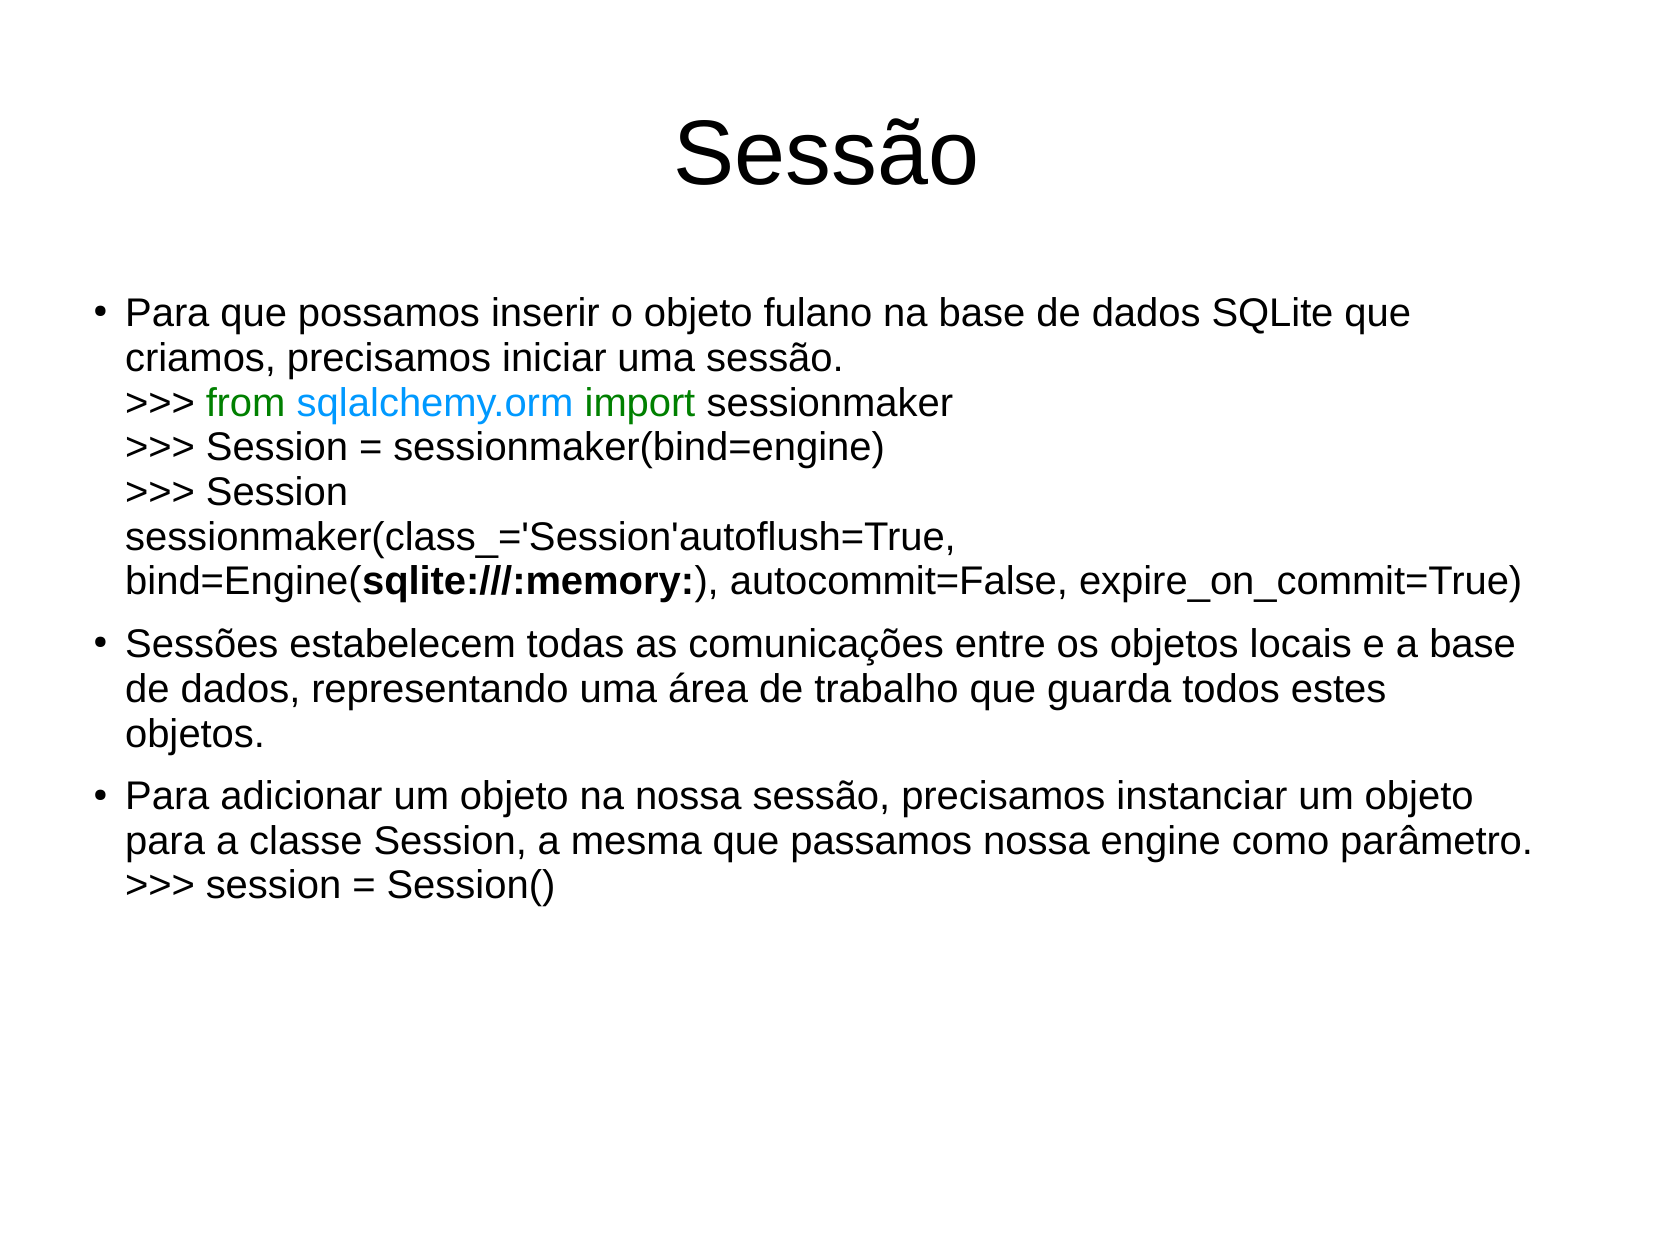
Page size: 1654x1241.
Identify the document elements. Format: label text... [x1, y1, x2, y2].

list Para que possamos inserir o objeto fulano na base de dados SQLite que criamos, precisamos iniciar uma sessão. >>> from sqlalchemy.orm import sessionmaker >>> Session = sessionmaker(bind=engine) >>> Session sessionmaker(class_='Session'autoflush=True, bind=Engine(sqlite:///:memory:), autocommit=False, expire_on_commit=True) Sessões estabelecem todas as comunicações entre os objetos locais e a base de dados, representando uma área de trabalho que guarda todos estes objetos. Para adicionar um objeto na nossa sessão, precisamos instanciar um objeto para a classe Session, a mesma que passamos nossa engine como parâmetro. >>> session = Session() [82, 290, 1538, 1010]
title Sessão [82, 49, 1571, 257]
